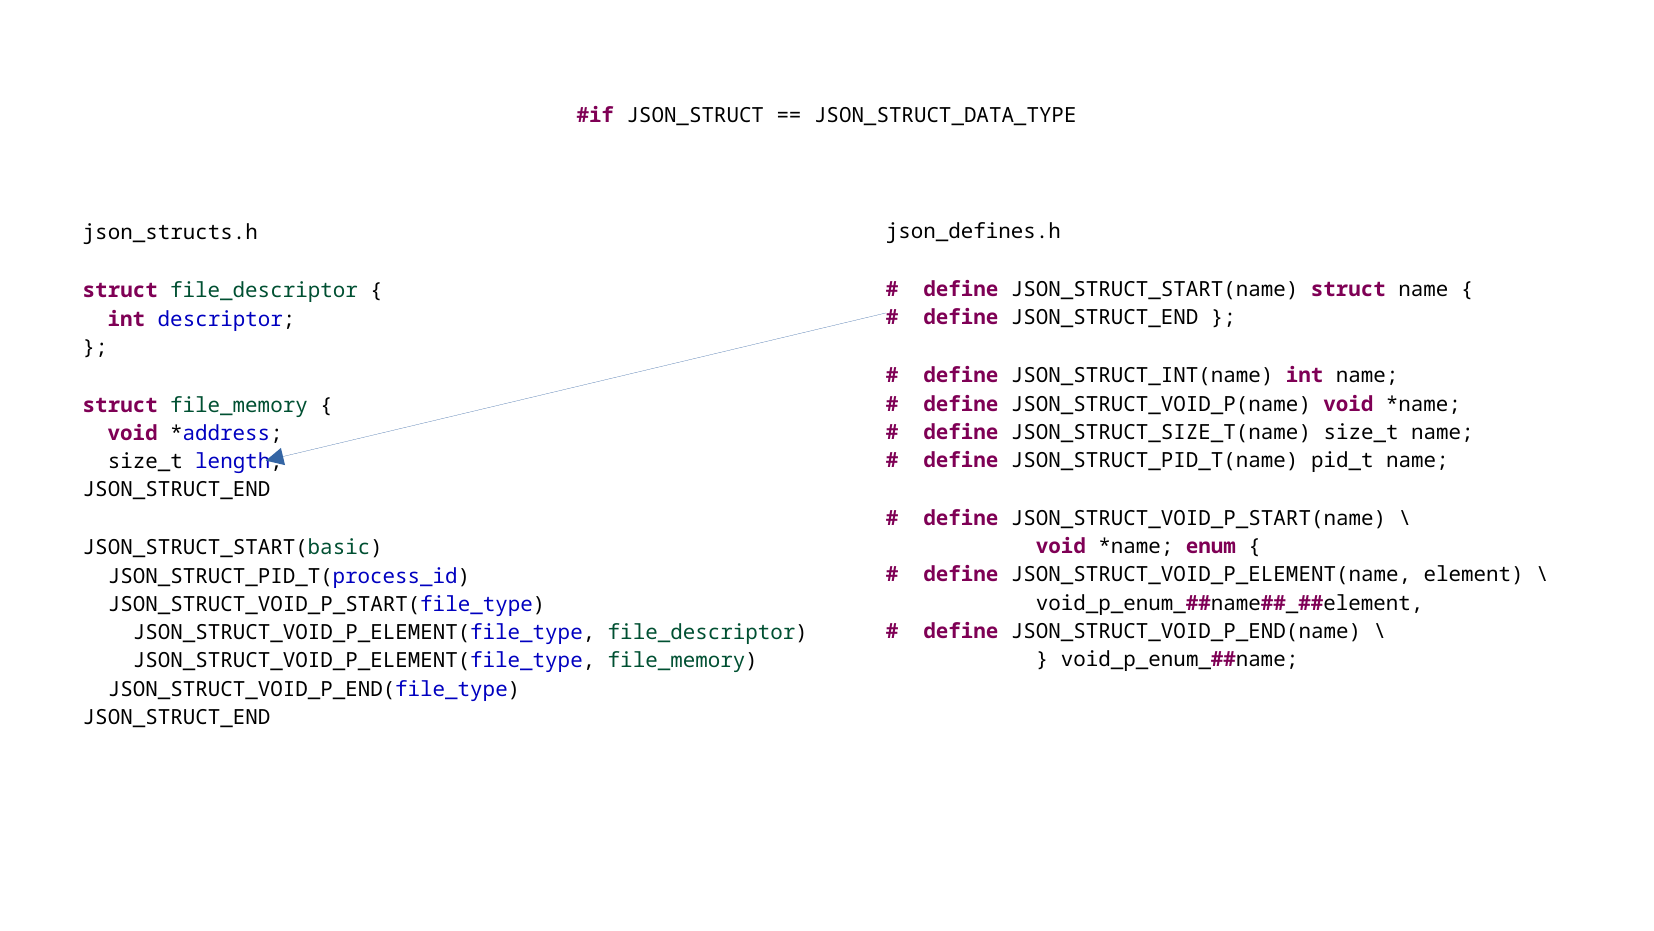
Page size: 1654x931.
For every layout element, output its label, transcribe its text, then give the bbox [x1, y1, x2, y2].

list json_structs.h struct file_descriptor { int descriptor; }; struct file_memory { void *address; size_t length; JSON_STRUCT_END JSON_STRUCT_START(basic) JSON_STRUCT_PID_T(process_id) JSON_STRUCT_VOID_P_START(file_type) JSON_STRUCT_VOID_P_ELEMENT(file_type, file_descriptor) JSON_STRUCT_VOID_P_ELEMENT(file_type, file_memory) JSON_STRUCT_VOID_P_END(file_type) JSON_STRUCT_END [82, 217, 827, 758]
list json_defines.h # define JSON_STRUCT_START(name) struct name { # define JSON_STRUCT_END }; # define JSON_STRUCT_INT(name) int name; # define JSON_STRUCT_VOID_P(name) void *name; # define JSON_STRUCT_SIZE_T(name) size_t name; # define JSON_STRUCT_PID_T(name) pid_t name; # define JSON_STRUCT_VOID_P_START(name) \ void *name; enum { # define JSON_STRUCT_VOID_P_ELEMENT(name, element) \ void_p_enum_##name##_##element, # define JSON_STRUCT_VOID_P_END(name) \ } void_p_enum_##name; [885, 216, 1571, 756]
title #if JSON_STRUCT == JSON_STRUCT_DATA_TYPE [82, 37, 1571, 193]
